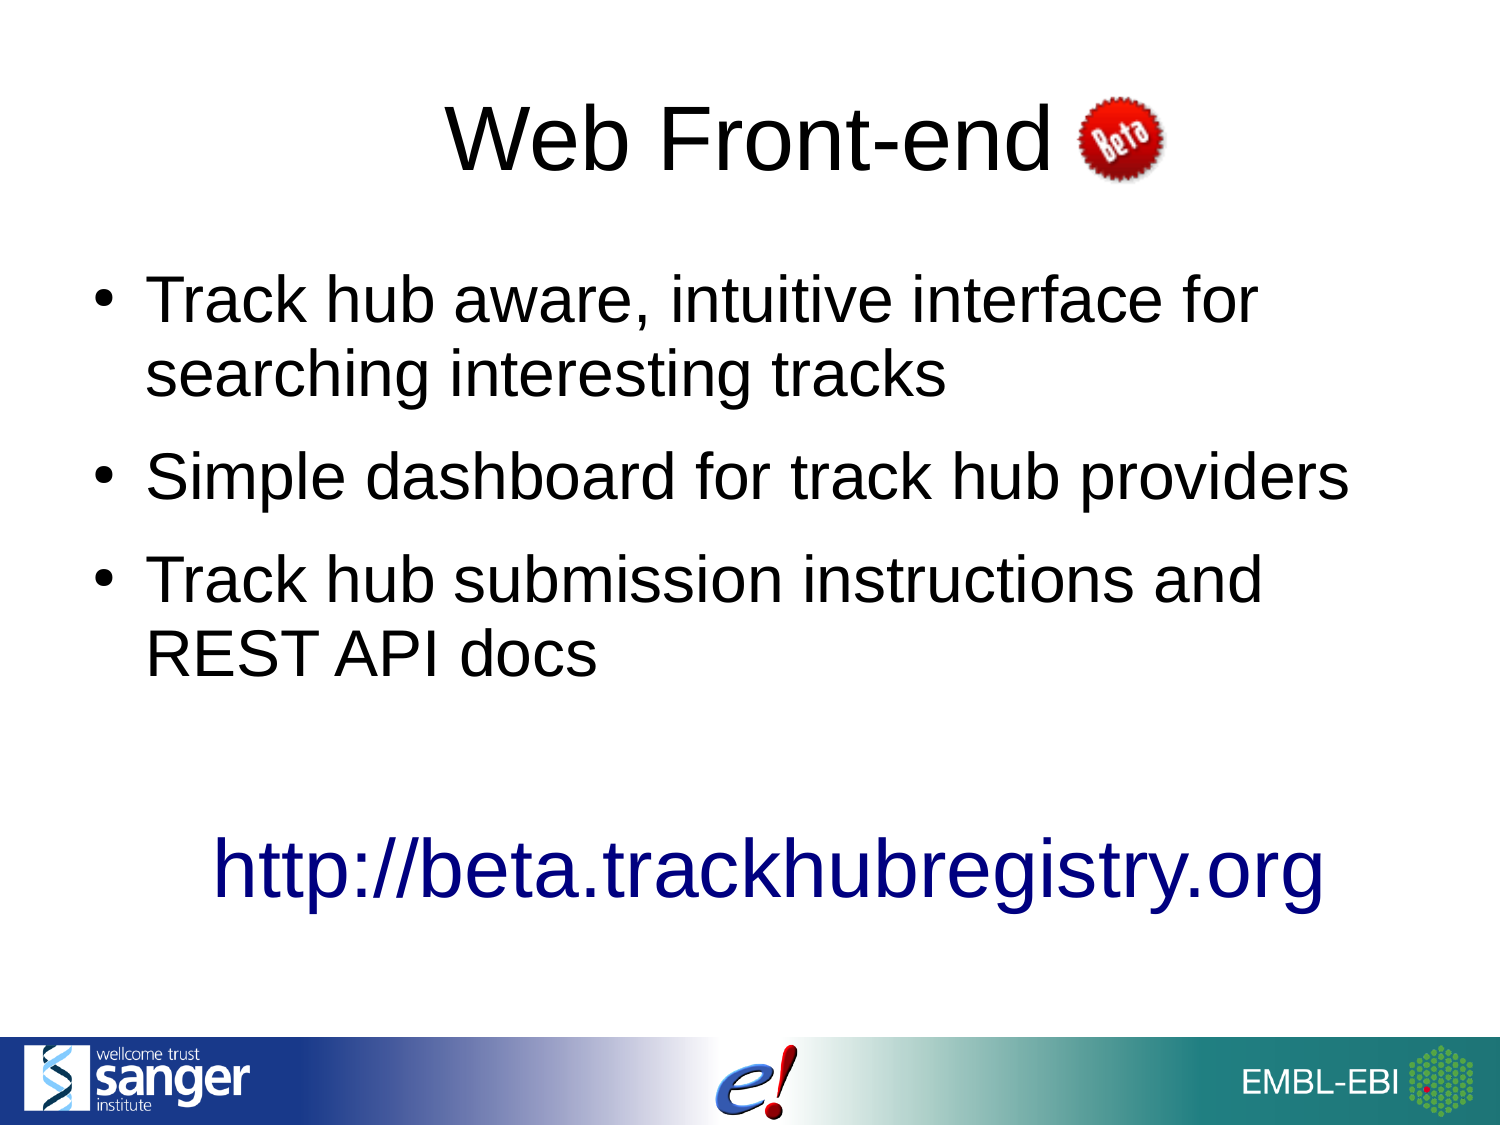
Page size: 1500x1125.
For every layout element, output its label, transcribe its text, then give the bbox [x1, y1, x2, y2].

picture [0, 1037, 1500, 1125]
list Track hub aware, intuitive interface for searching interesting tracks Simple dashboard for track hub providers Track hub submission instructions and REST API docs http://beta.trackhubregistry.org [75, 263, 1395, 916]
picture [1075, 95, 1170, 189]
title Web Front-end [75, 44, 1425, 233]
